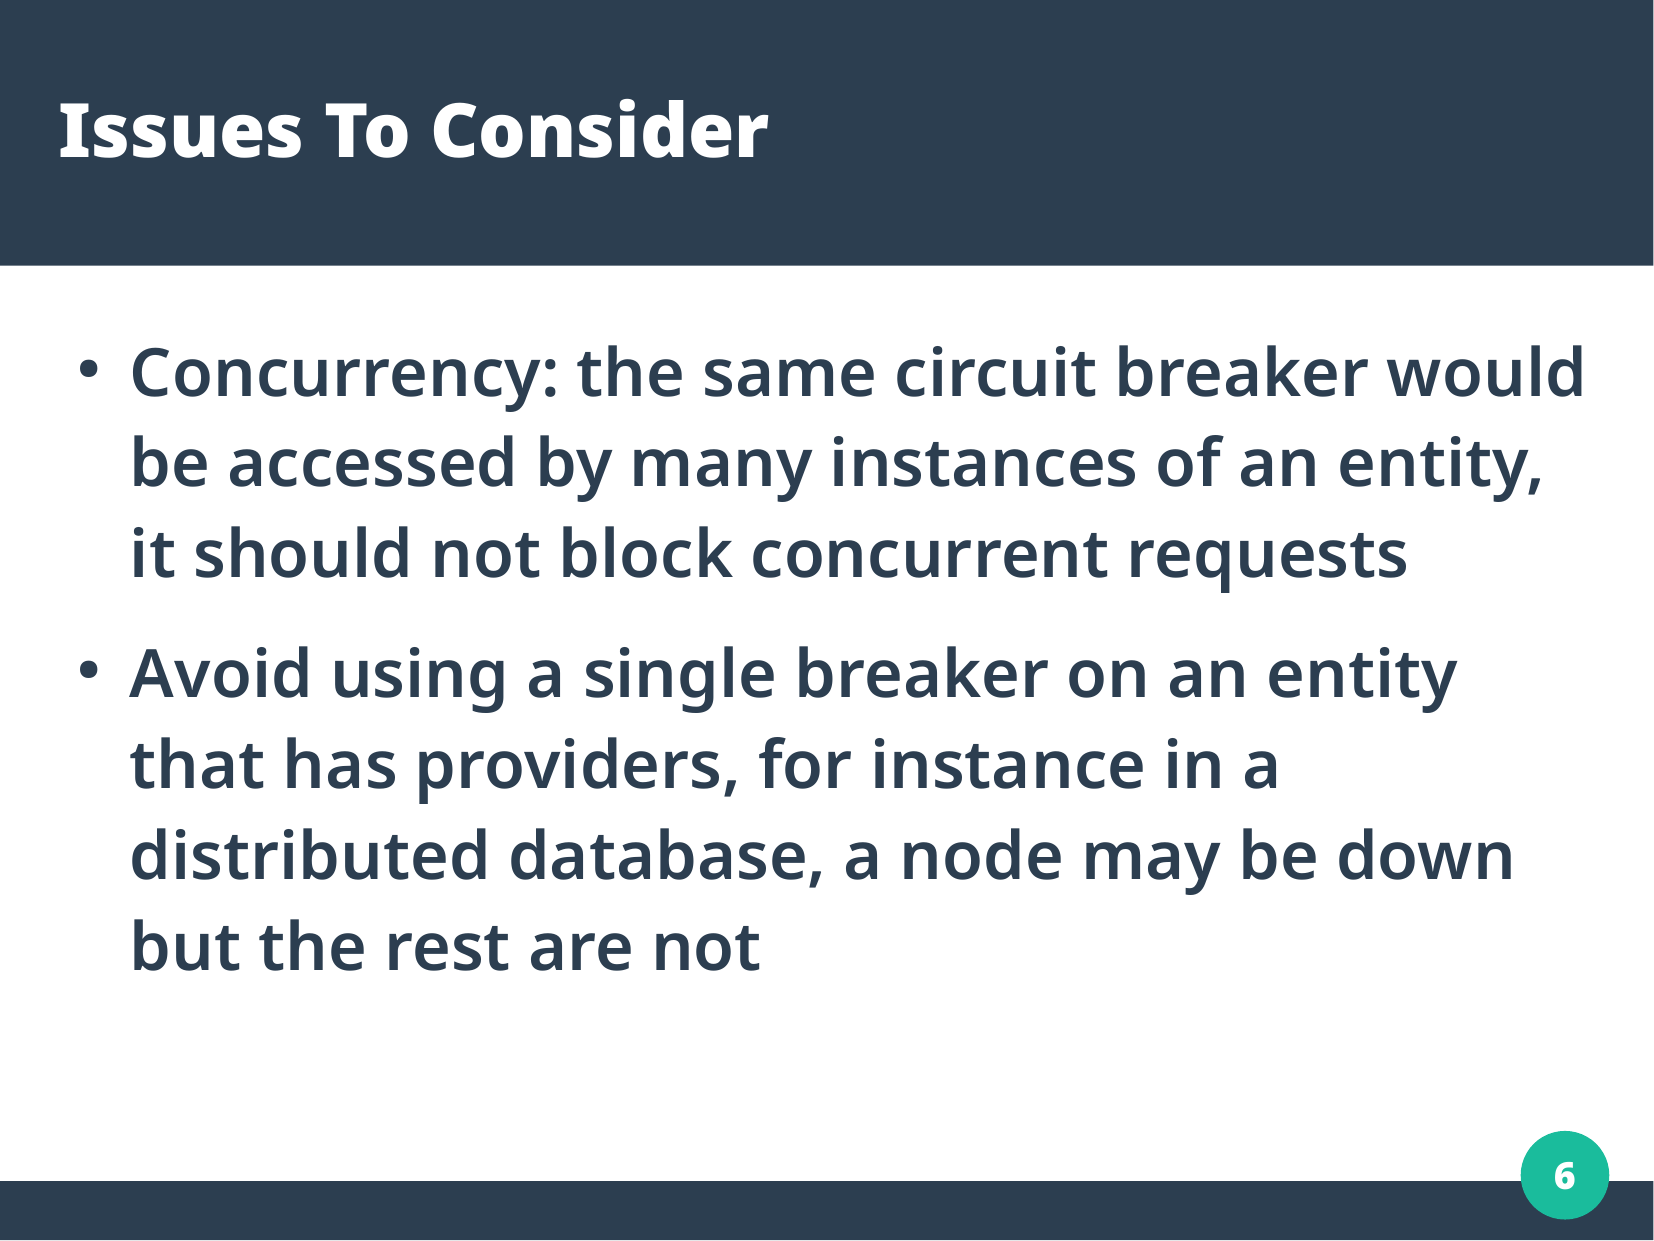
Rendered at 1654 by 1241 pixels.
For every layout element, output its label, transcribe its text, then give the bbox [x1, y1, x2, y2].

title Issues To Consider [59, 49, 1595, 207]
list Concurrency: the same circuit breaker would be accessed by many instances of an entity, it should not block concurrent requests Avoid using a single breaker on an entity that has providers, for instance in a distributed database, a node may be down but the rest are not [59, 324, 1595, 1152]
